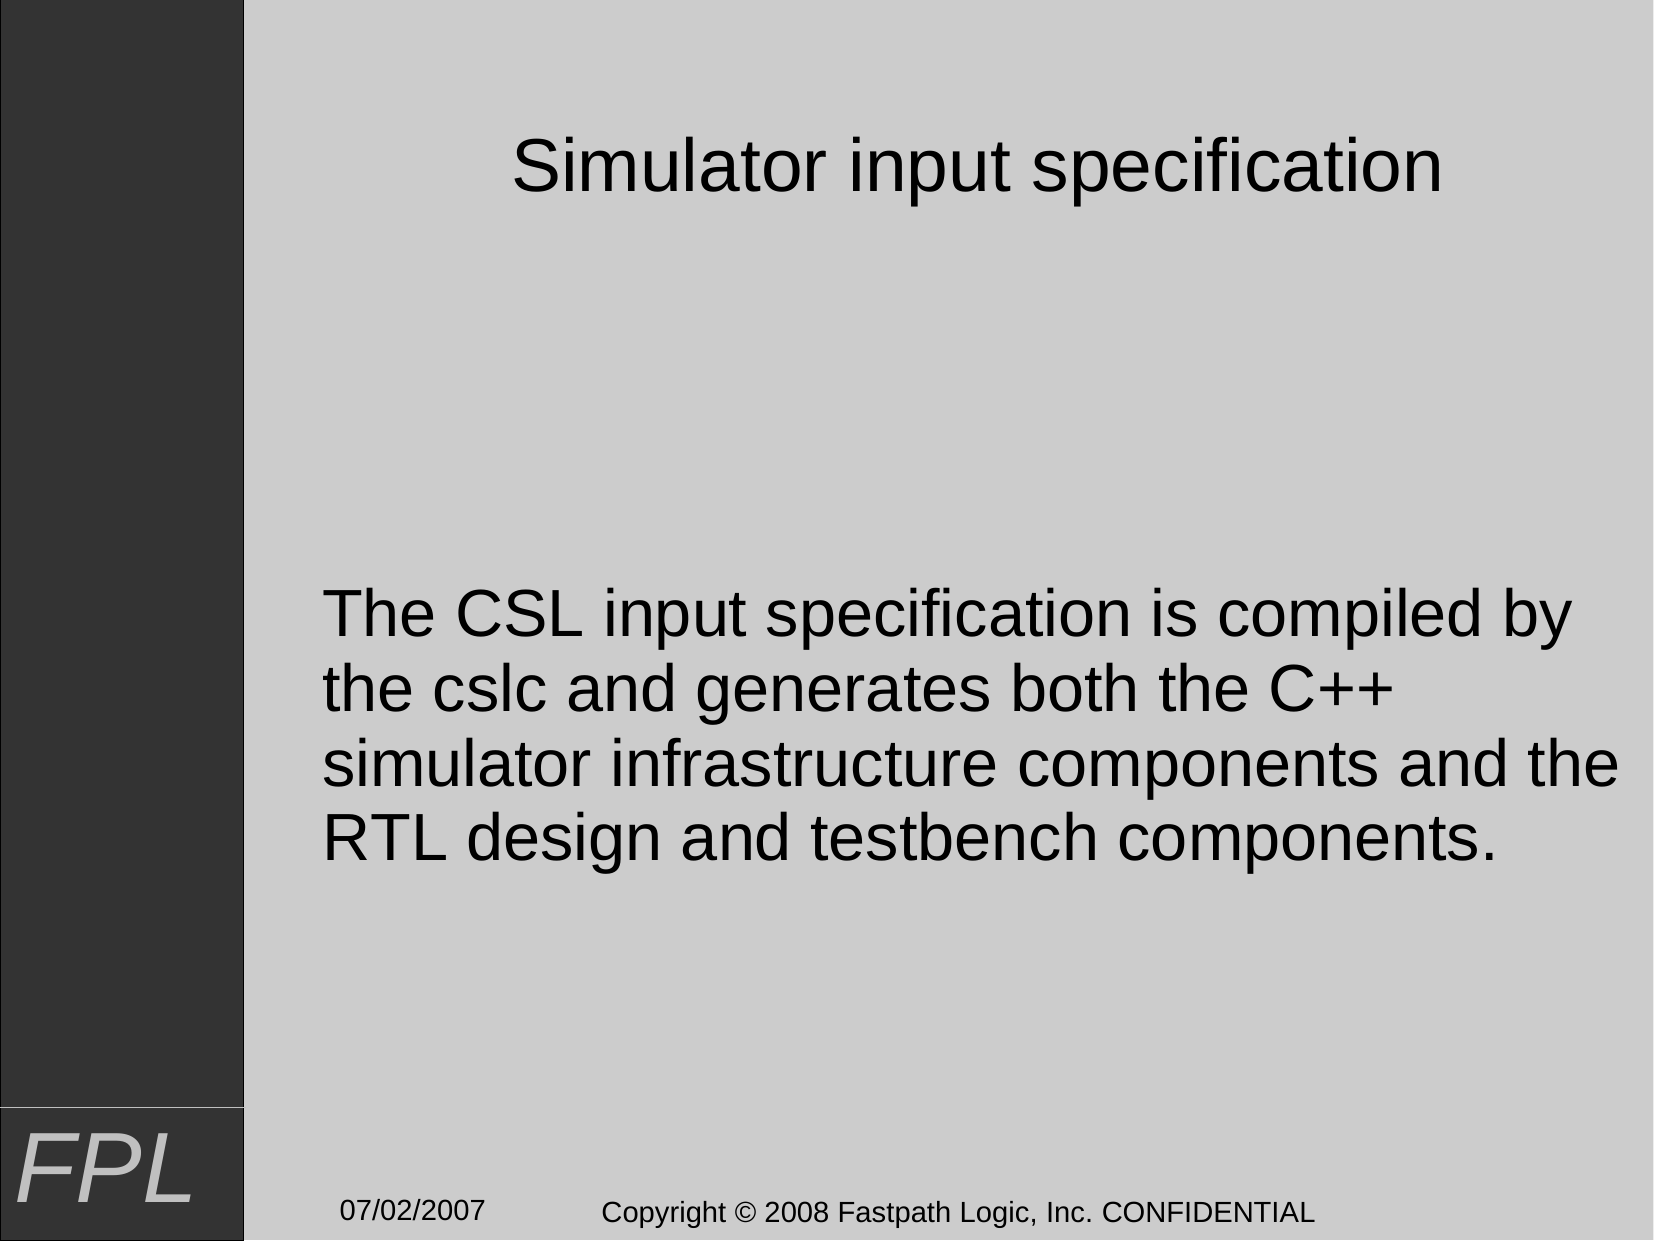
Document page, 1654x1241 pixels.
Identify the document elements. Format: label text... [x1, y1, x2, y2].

title Simulator input specification [427, 57, 1530, 272]
subtitle The CSL input specification is compiled by the cslc and generates both the C++ simulator infrastructure components and the RTL design and testbench components. [322, 272, 1635, 1179]
